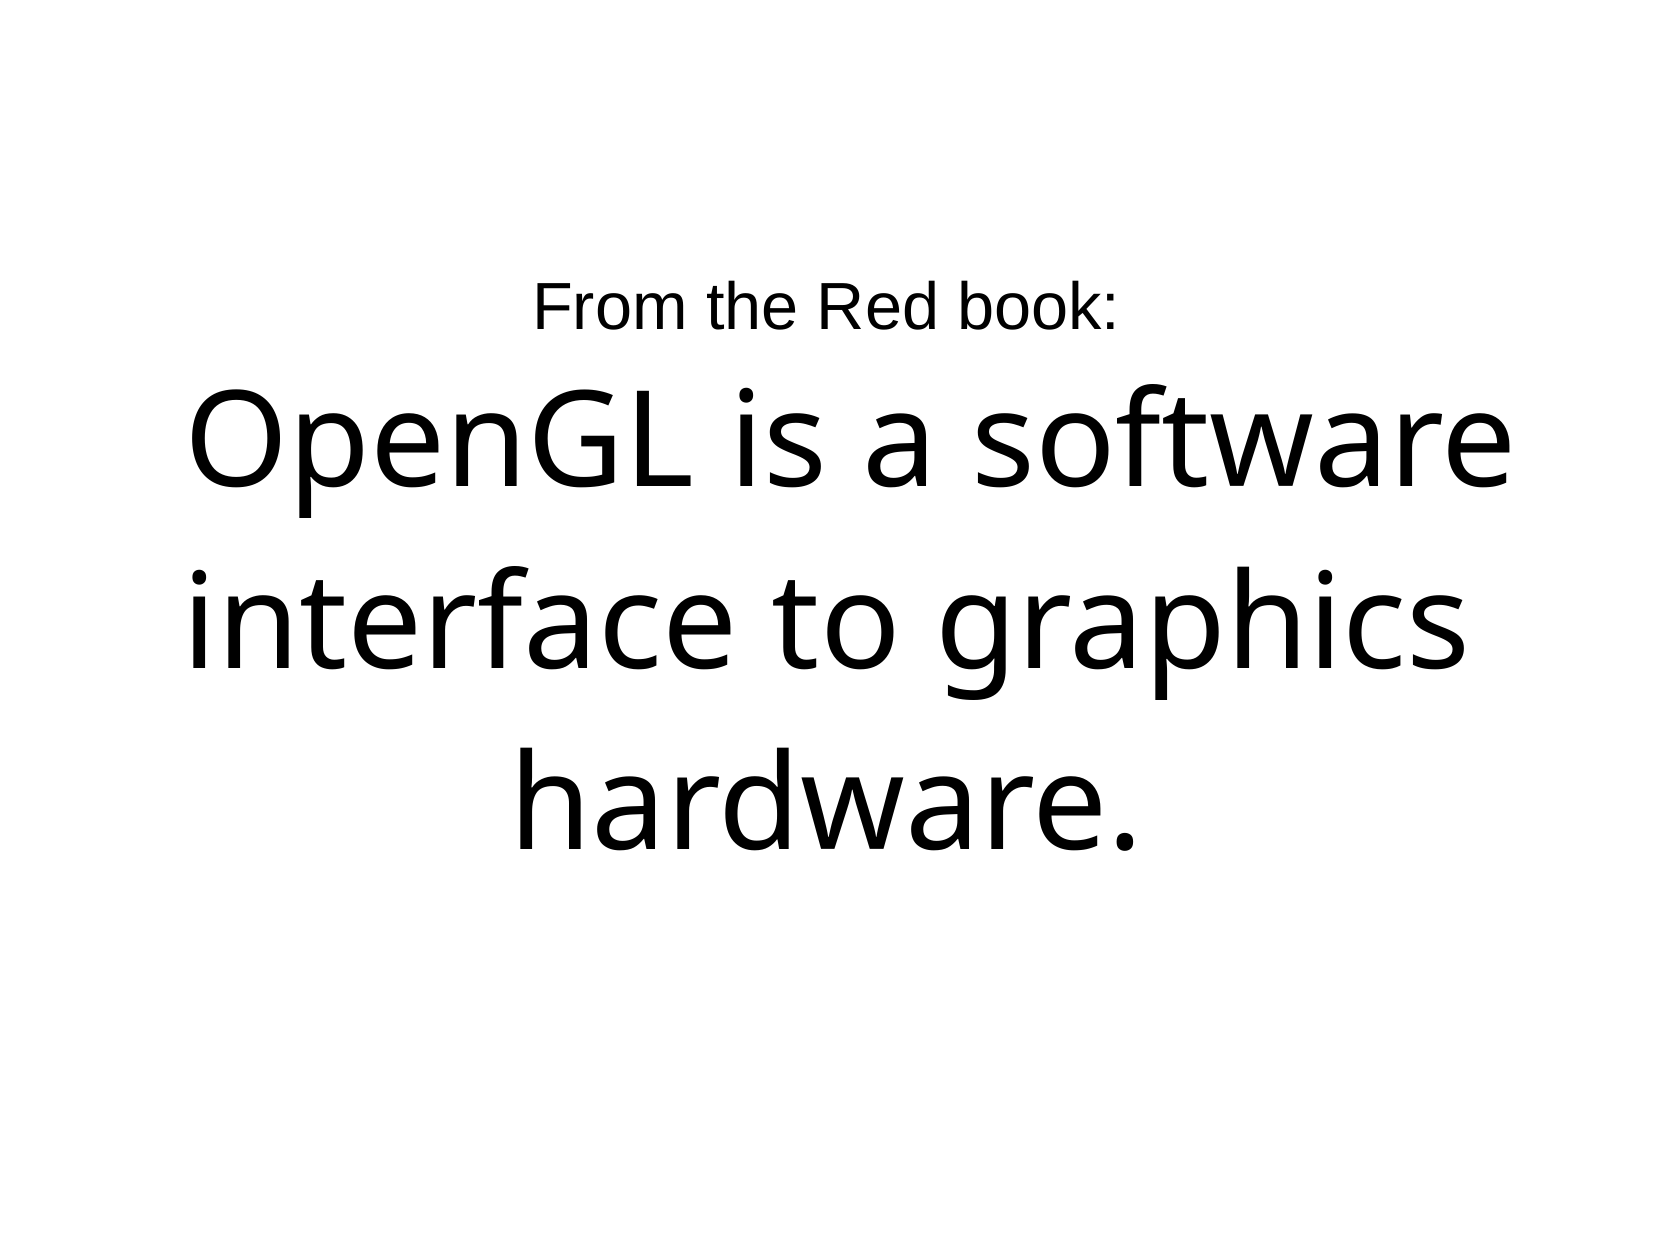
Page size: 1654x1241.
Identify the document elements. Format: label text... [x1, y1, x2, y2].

subtitle From the Red book: OpenGL is a software interface to graphics hardware. [82, 56, 1571, 1102]
